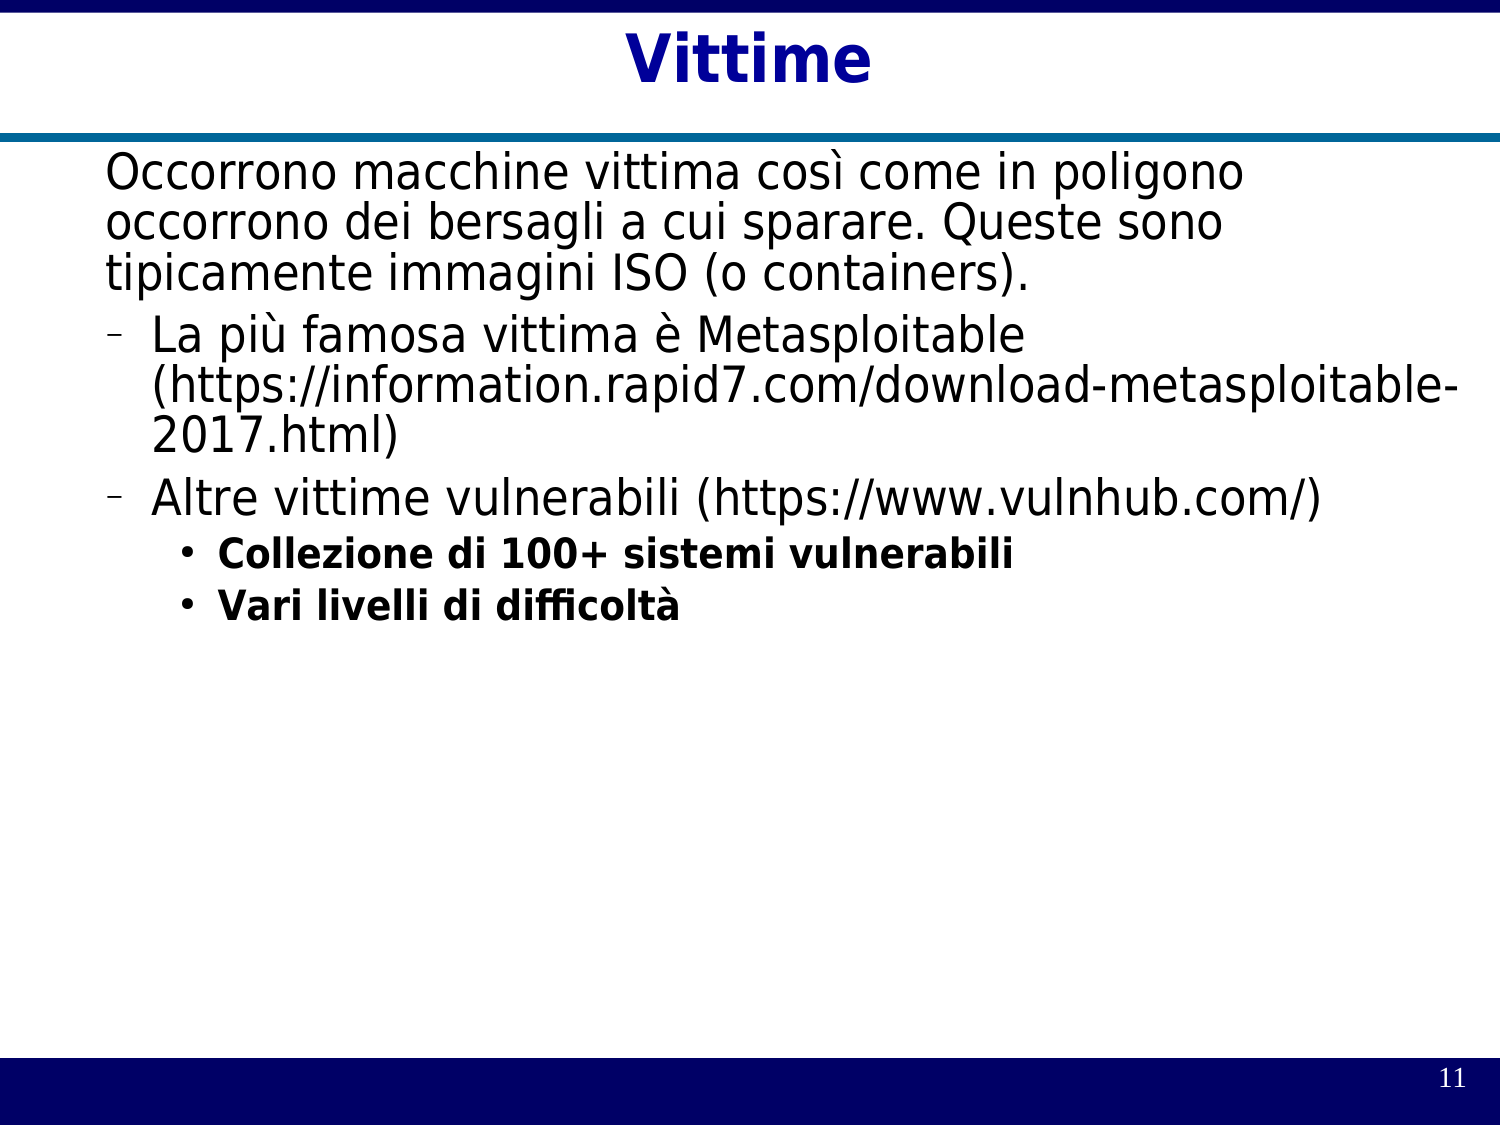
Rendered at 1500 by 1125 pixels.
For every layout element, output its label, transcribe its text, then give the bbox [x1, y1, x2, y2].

title Vittime [30, 0, 1471, 126]
list Occorrono macchine vittima così come in poligono occorrono dei bersagli a cui sparare. Queste sono tipicamente immagini ISO (o containers). La più famosa vittima è Metasploitable (https://information.rapid7.com/download-metasploitable-2017.html) Altre vittime vulnerabili (https://www.vulnhub.com/) Collezione di 100+ sistemi vulnerabili Vari livelli di difficoltà [30, 149, 1471, 1021]
